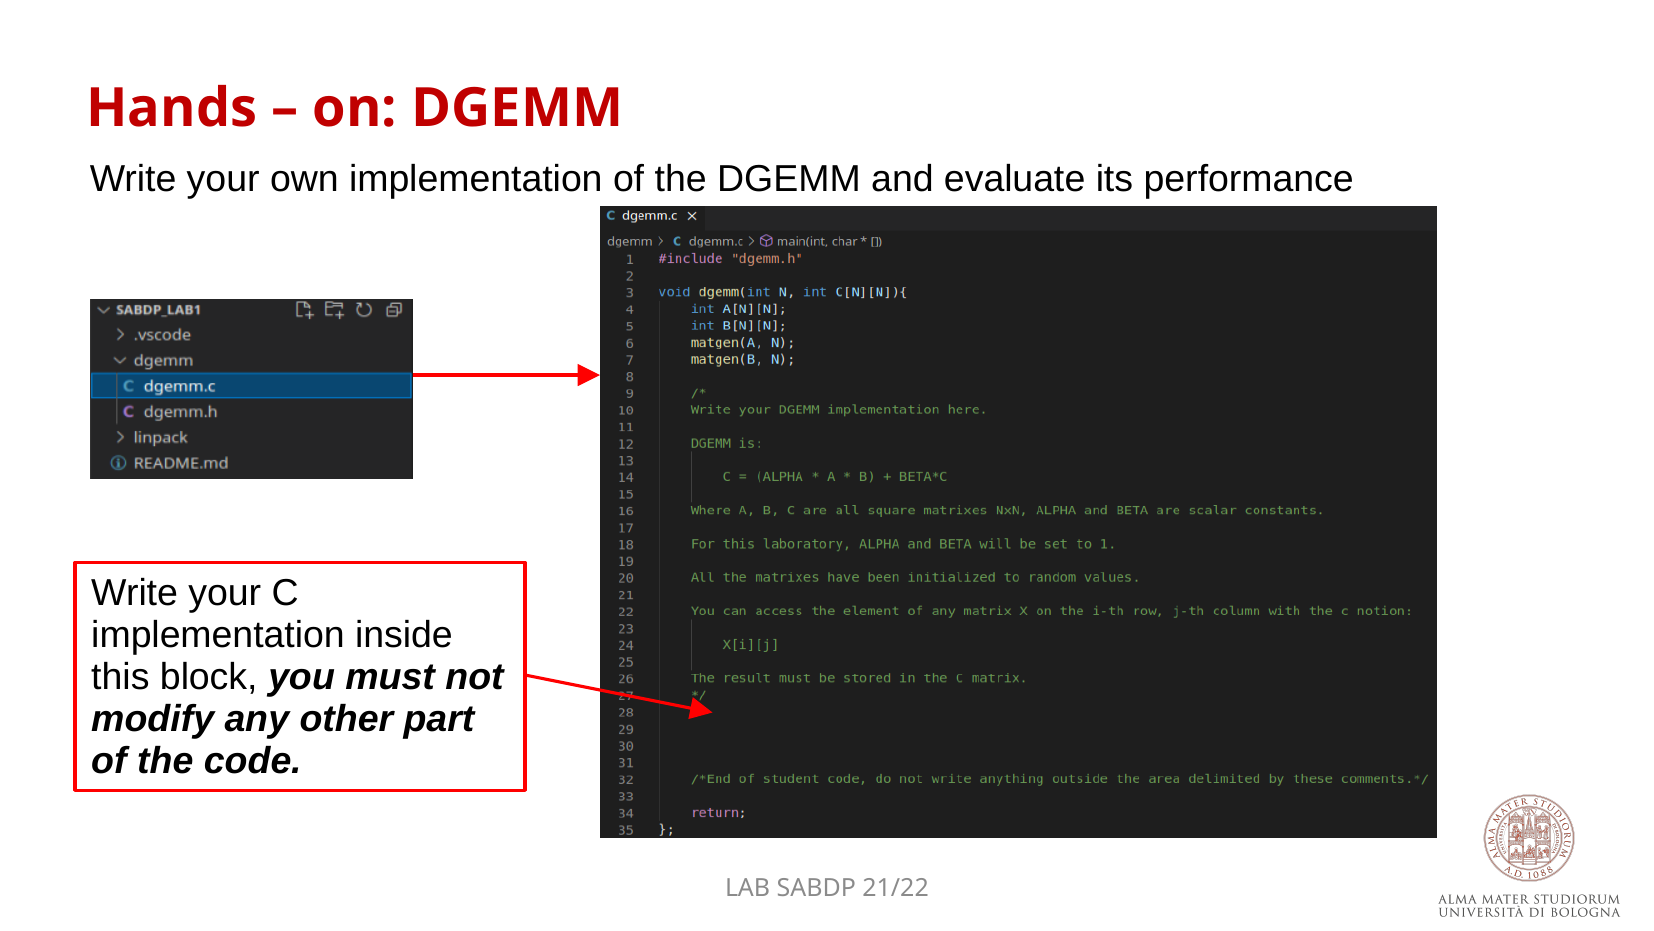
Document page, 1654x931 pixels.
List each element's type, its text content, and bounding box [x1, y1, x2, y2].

text_box Write your C implementation inside this block, you must not modify any other part of the code. [75, 562, 526, 791]
picture [600, 206, 1648, 931]
title Hands – on: DGEMM [71, 64, 1596, 143]
text_box LAB SABDP 21/22 [547, 862, 1106, 912]
picture [90, 299, 413, 479]
text_box Write your own implementation of the DGEMM and evaluate its performance [75, 150, 1613, 207]
